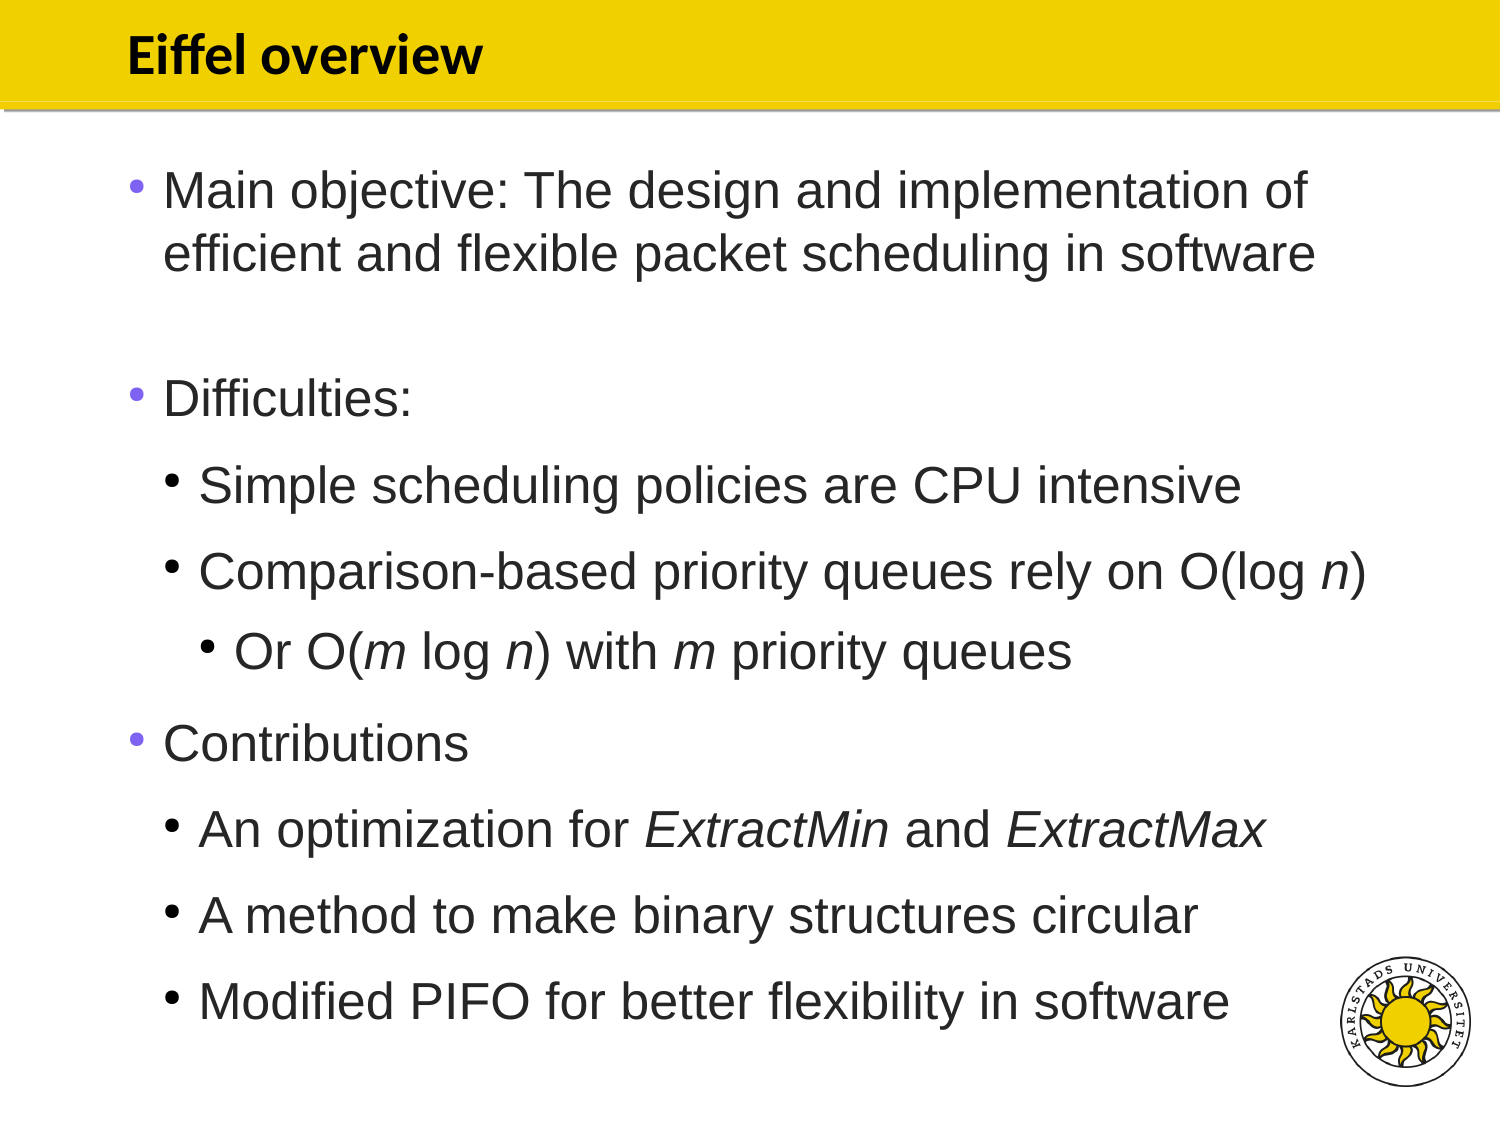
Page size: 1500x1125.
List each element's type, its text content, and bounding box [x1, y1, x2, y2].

title Eiffel overview [112, 0, 1388, 102]
picture [1340, 948, 1471, 1095]
list Main objective: The design and implementation of efficient and flexible packet scheduling in software Difficulties: Simple scheduling policies are CPU intensive Comparison-based priority queues rely on O(log n) Or O(m log n) with m priority queues Contributions An optimization for ExtractMin and ExtractMax A method to make binary structures circular Modified PIFO for better flexibility in software [112, 149, 1388, 952]
